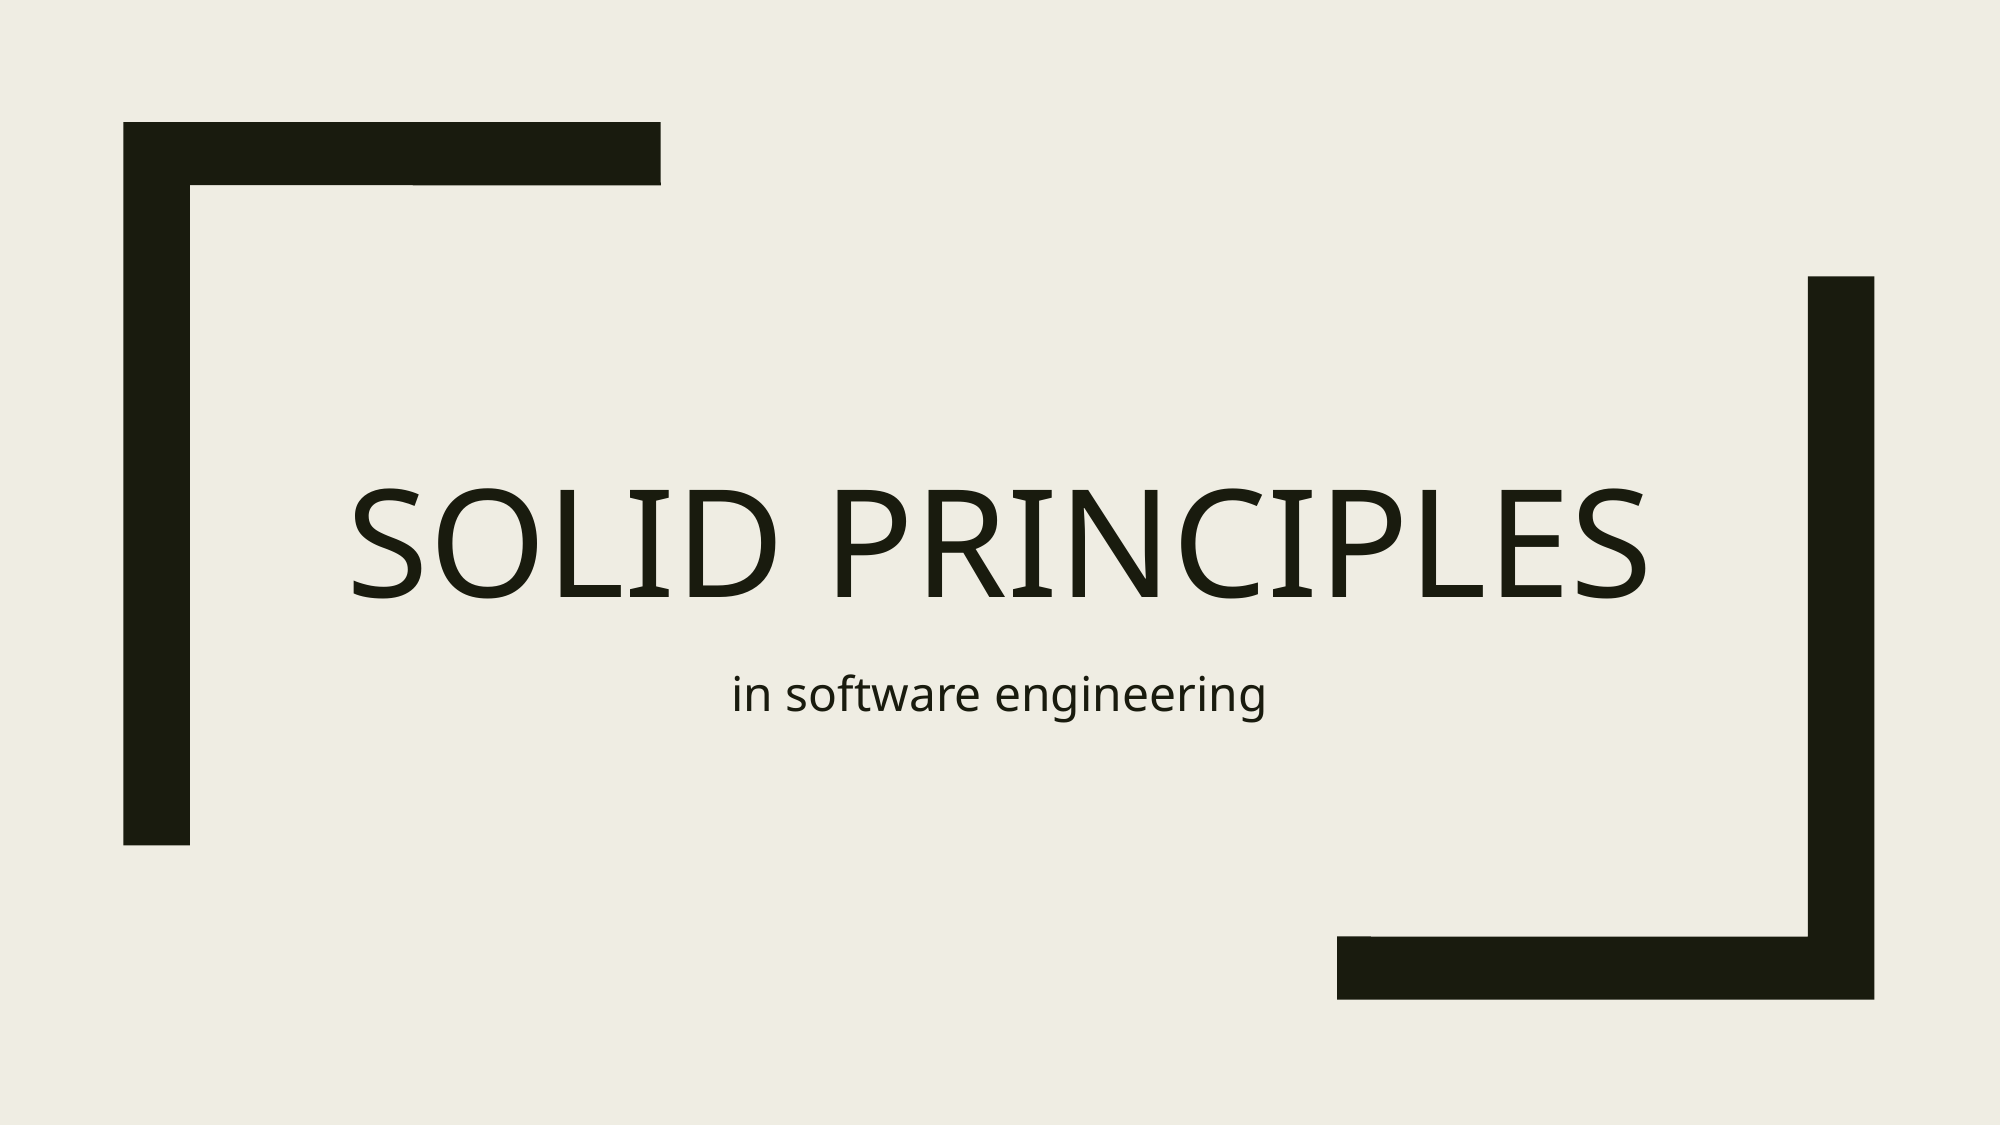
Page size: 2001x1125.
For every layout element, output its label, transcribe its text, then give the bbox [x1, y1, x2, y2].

subtitle in software engineering [439, 649, 1561, 828]
title SOLID principles [314, 293, 1686, 638]
